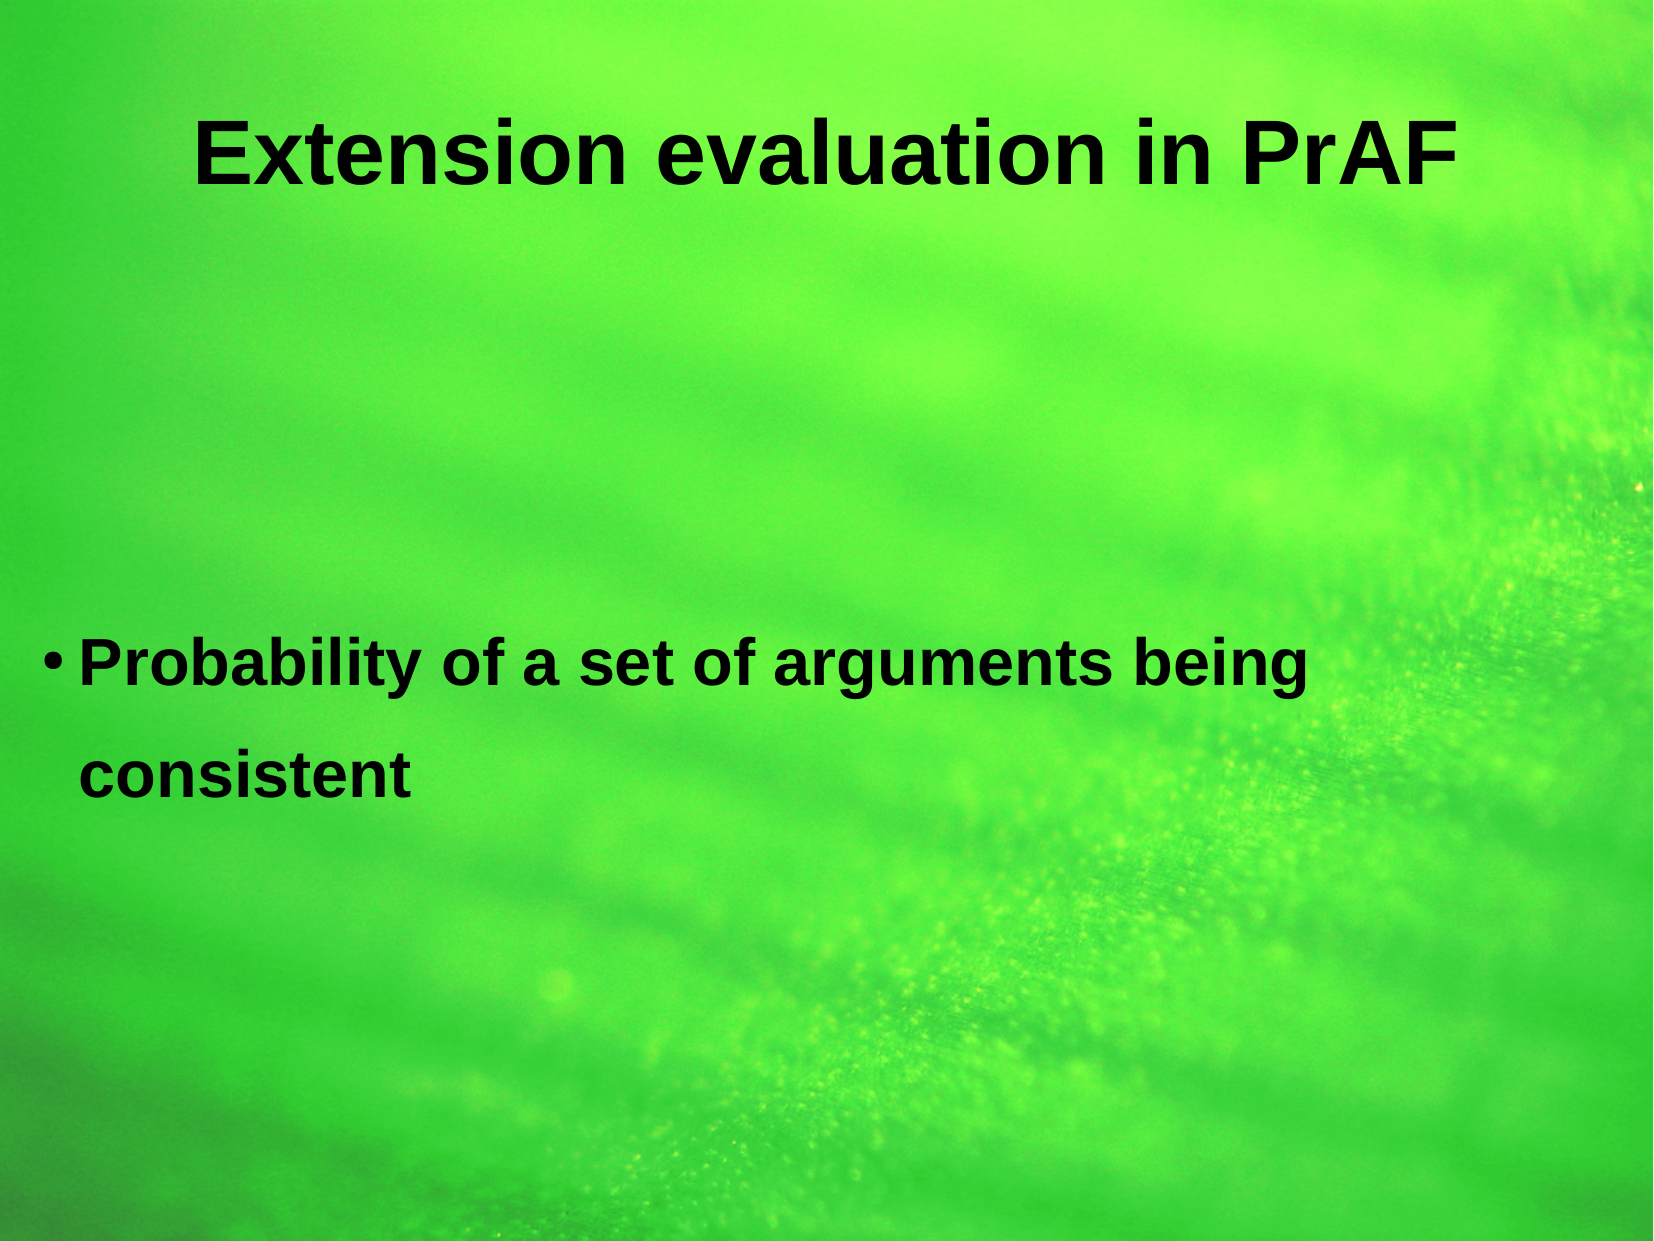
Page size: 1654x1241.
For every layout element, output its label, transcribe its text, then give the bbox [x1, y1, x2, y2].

picture [0, 0, 1654, 1241]
subtitle Probability of a set of arguments being consistent [41, 290, 1609, 1109]
title Extension evaluation in PrAF [82, 49, 1571, 257]
